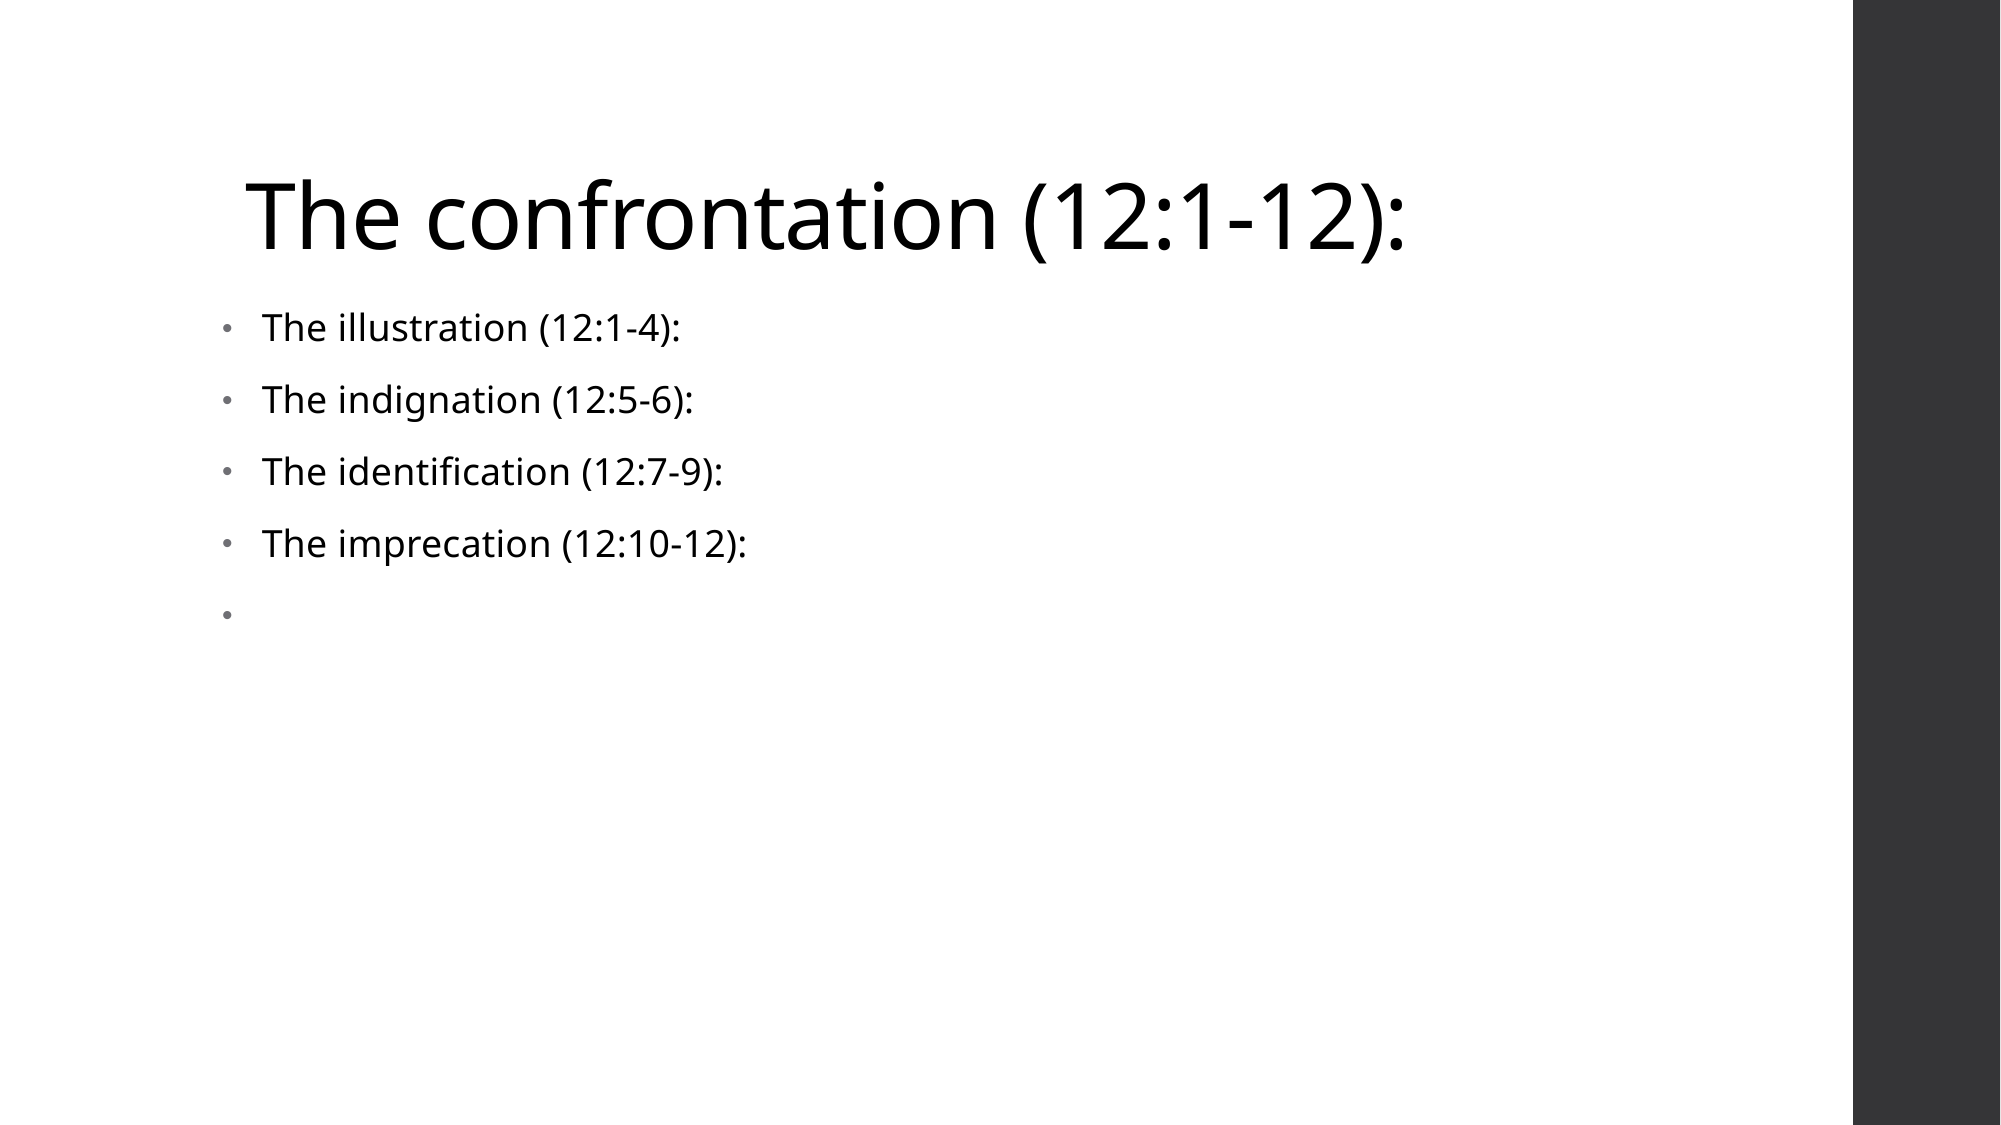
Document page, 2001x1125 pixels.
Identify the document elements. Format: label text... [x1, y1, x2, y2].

list The illustration (12:1-4): The indignation (12:5-6): The identification (12:7-9): The imprecation (12:10-12): [206, 299, 1617, 1014]
title The confrontation (12:1-12): [206, 60, 1797, 278]
